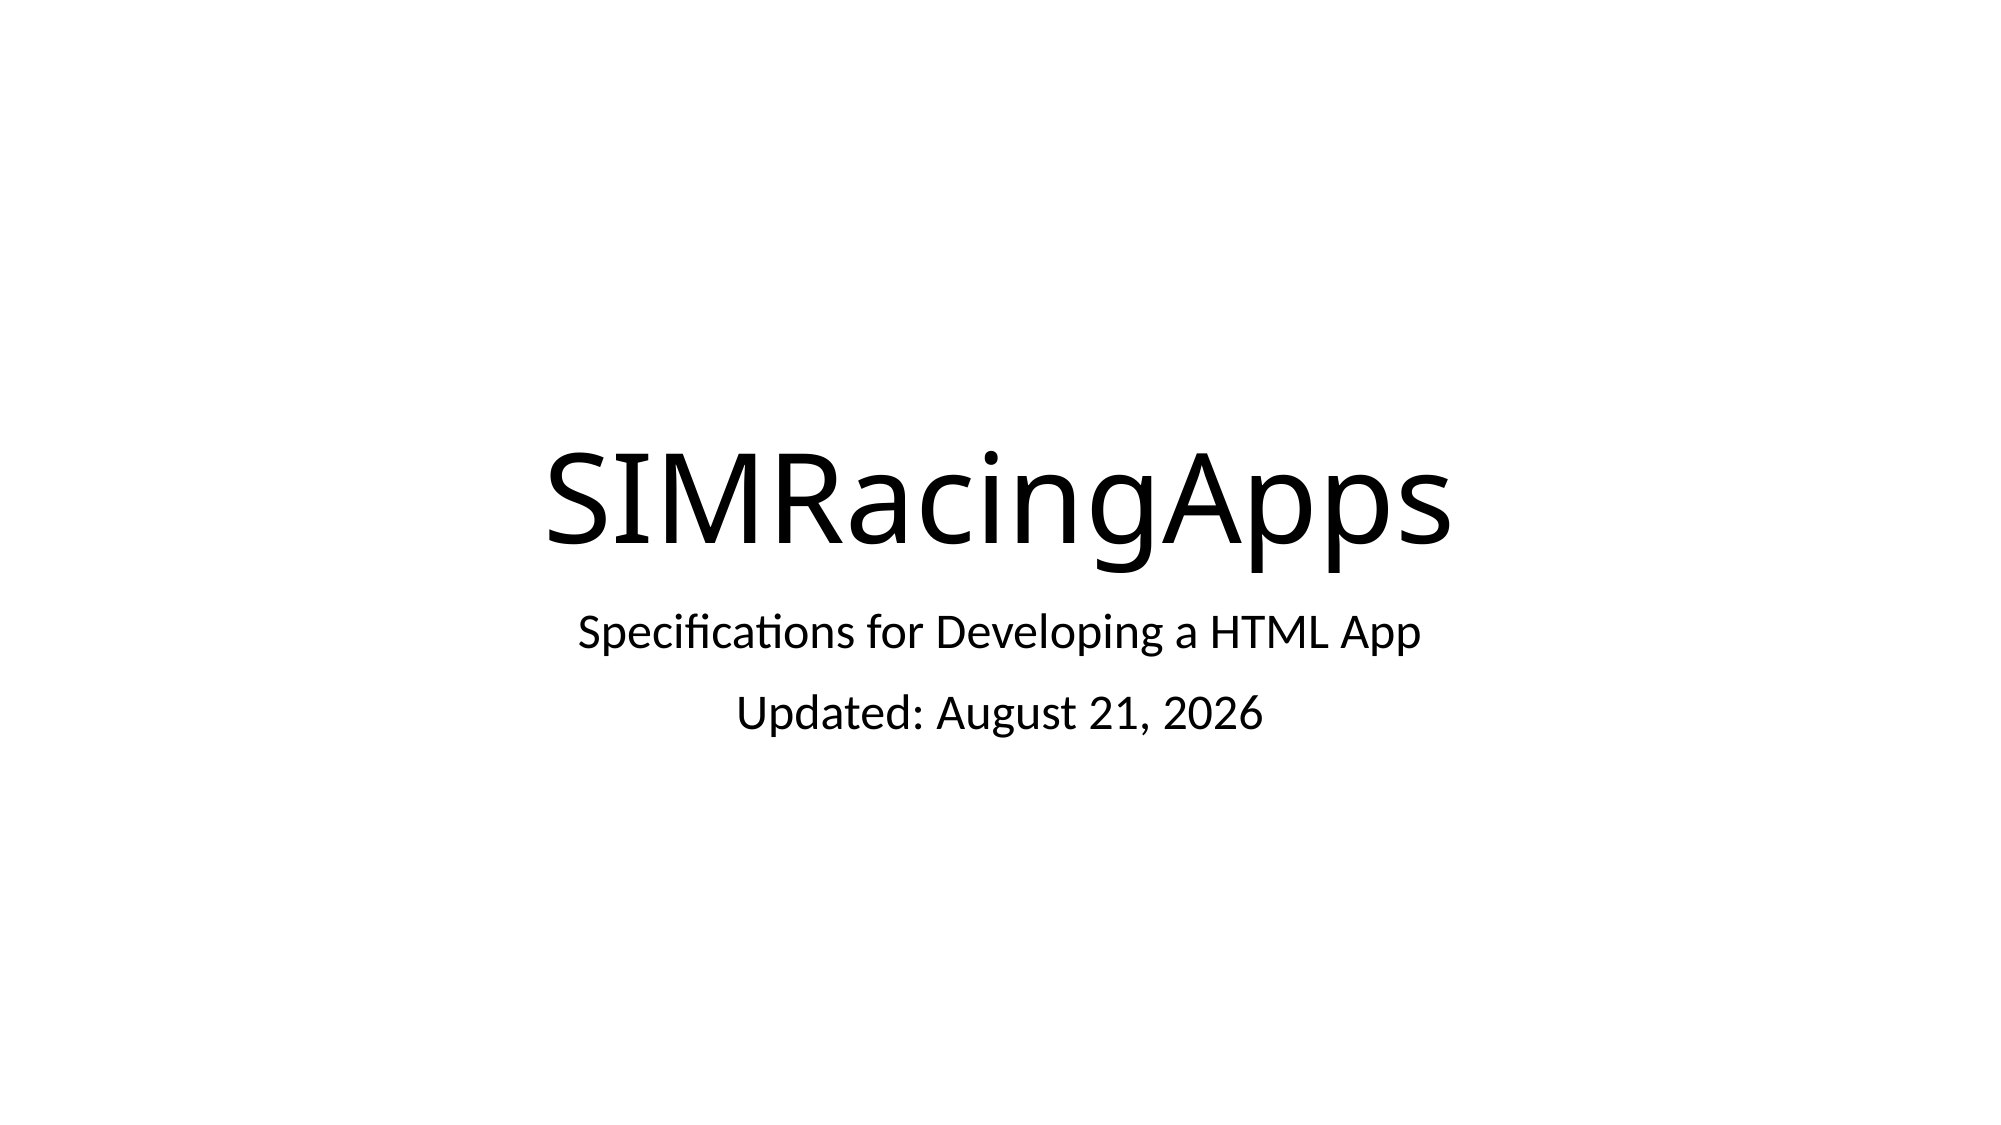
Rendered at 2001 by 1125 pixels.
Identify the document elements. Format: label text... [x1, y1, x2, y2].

subtitle Specifications for Developing a HTML App Updated: May 5, 2016 [249, 590, 1750, 863]
title SIMRacingApps [249, 184, 1750, 576]
